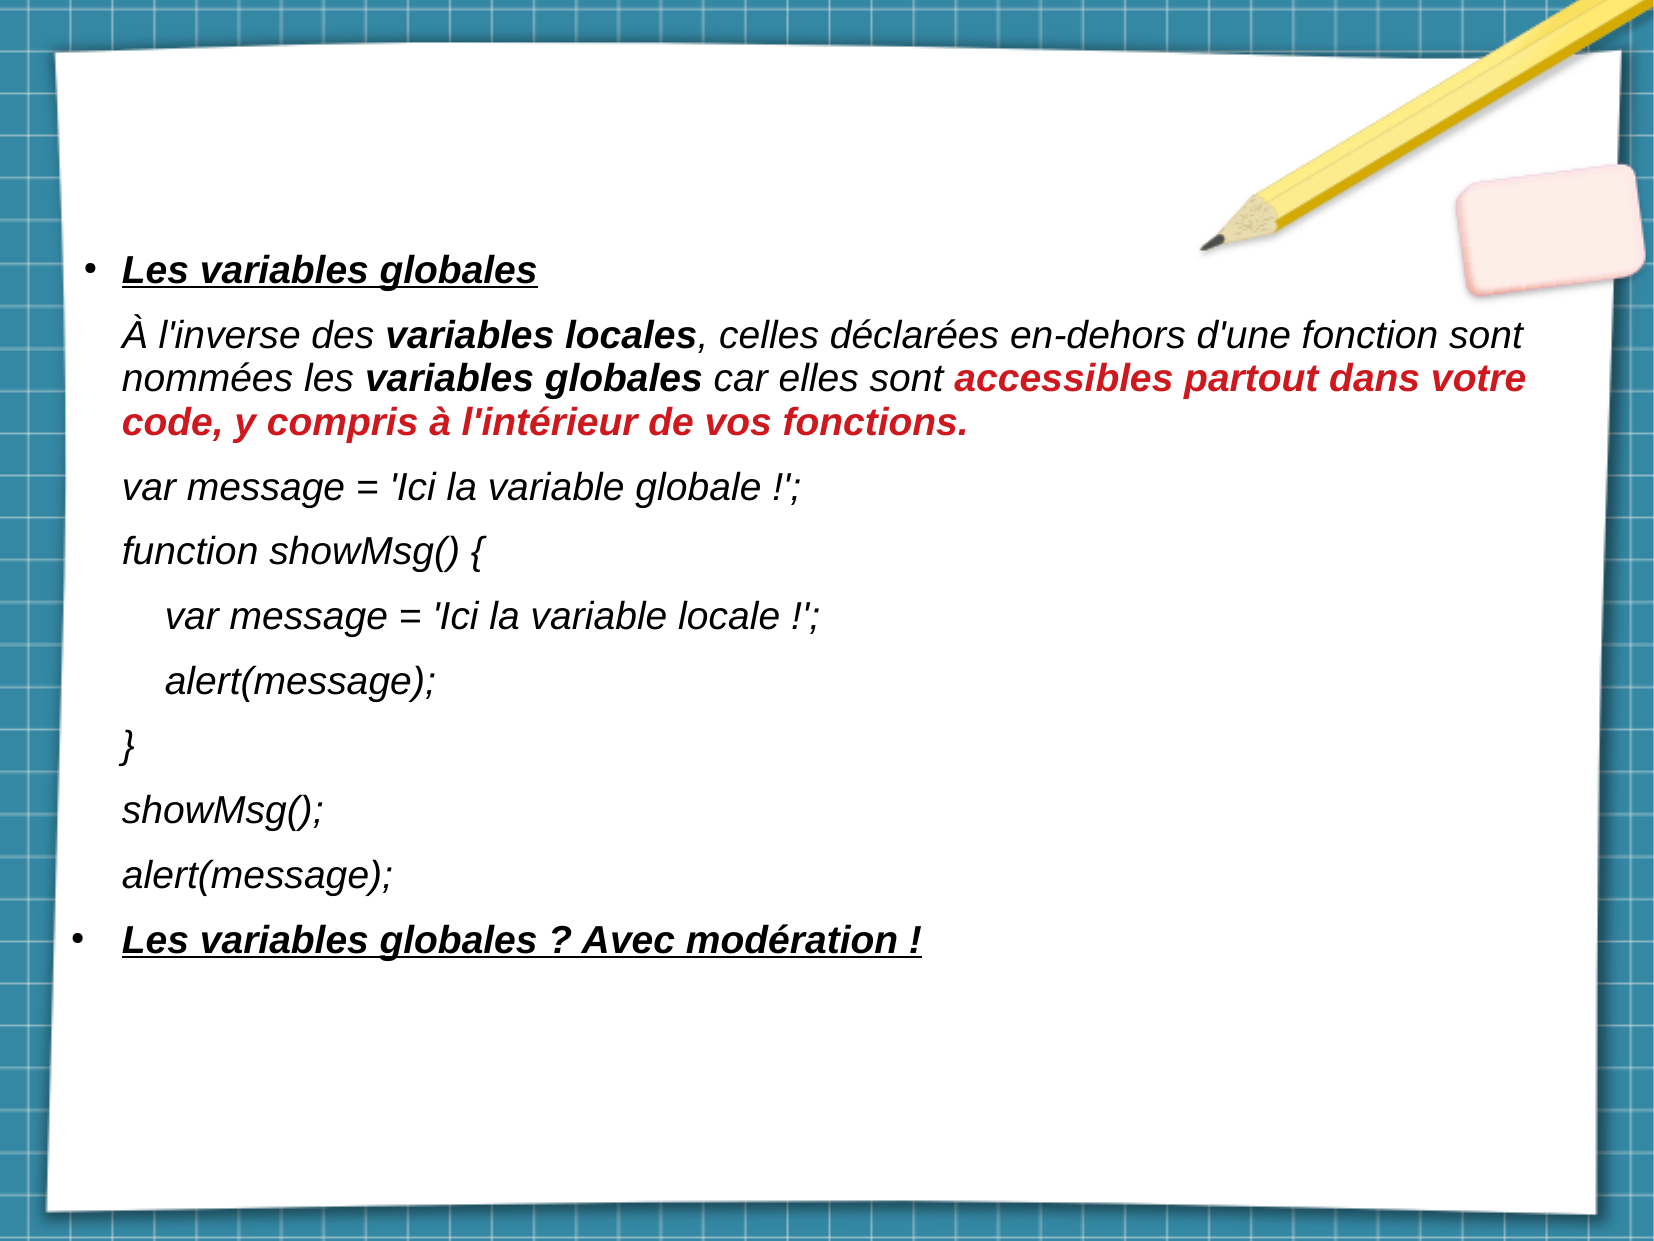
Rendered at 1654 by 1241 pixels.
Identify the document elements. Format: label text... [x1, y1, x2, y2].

picture [0, 0, 1654, 1241]
list Les variables globales À l'inverse des variables locales, celles déclarées en-dehors d'une fonction sont nommées les variables globales car elles sont accessibles partout dans votre code, y compris à l'intérieur de vos fonctions. var message = 'Ici la variable globale !'; function showMsg() { var message = 'Ici la variable locale !'; alert(message); } showMsg(); alert(message); Les variables globales ? Avec modération ! [70, 248, 1559, 968]
